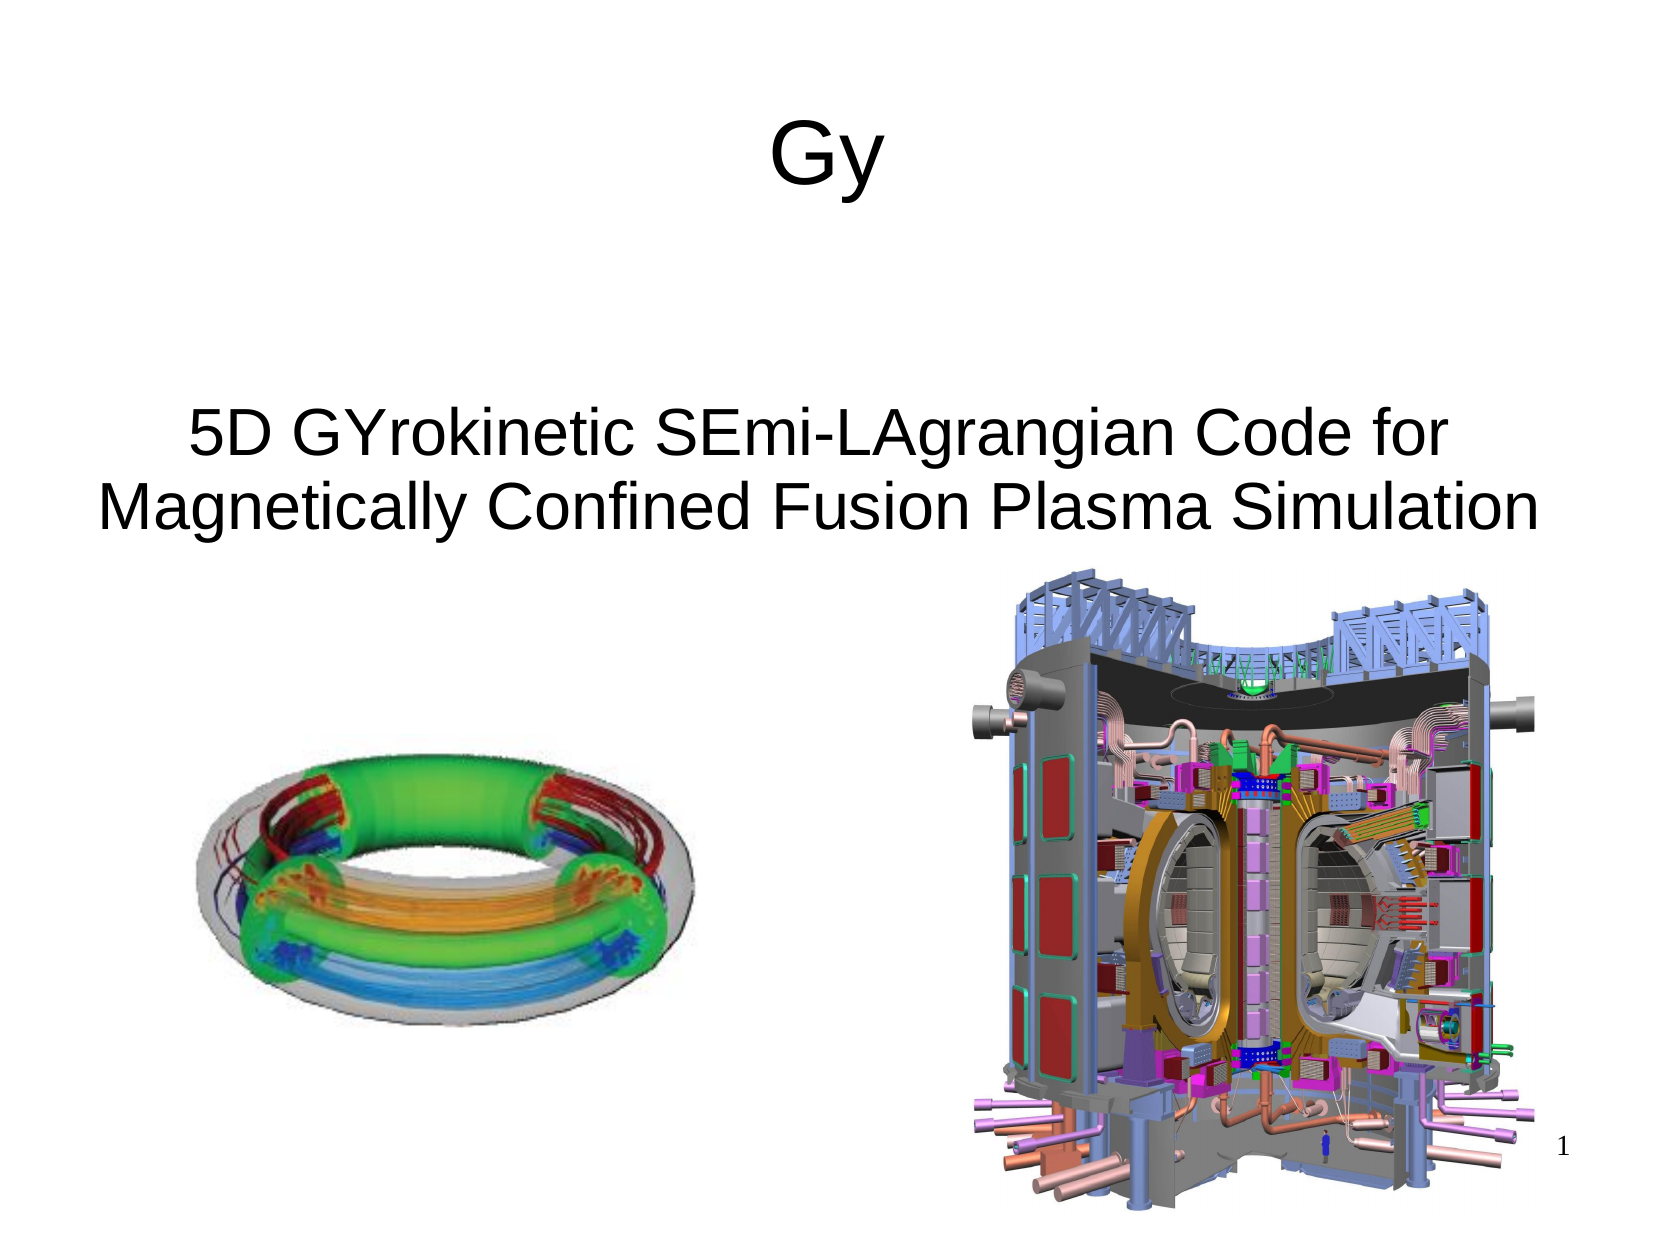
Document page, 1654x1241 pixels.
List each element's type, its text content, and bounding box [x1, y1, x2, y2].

picture [968, 566, 1536, 1213]
picture [177, 734, 733, 1040]
subtitle 5D GYrokinetic SEmi-LAgrangian Code for Magnetically Confined Fusion Plasma Simulation [92, 224, 1548, 715]
title Gy [82, 49, 1571, 257]
